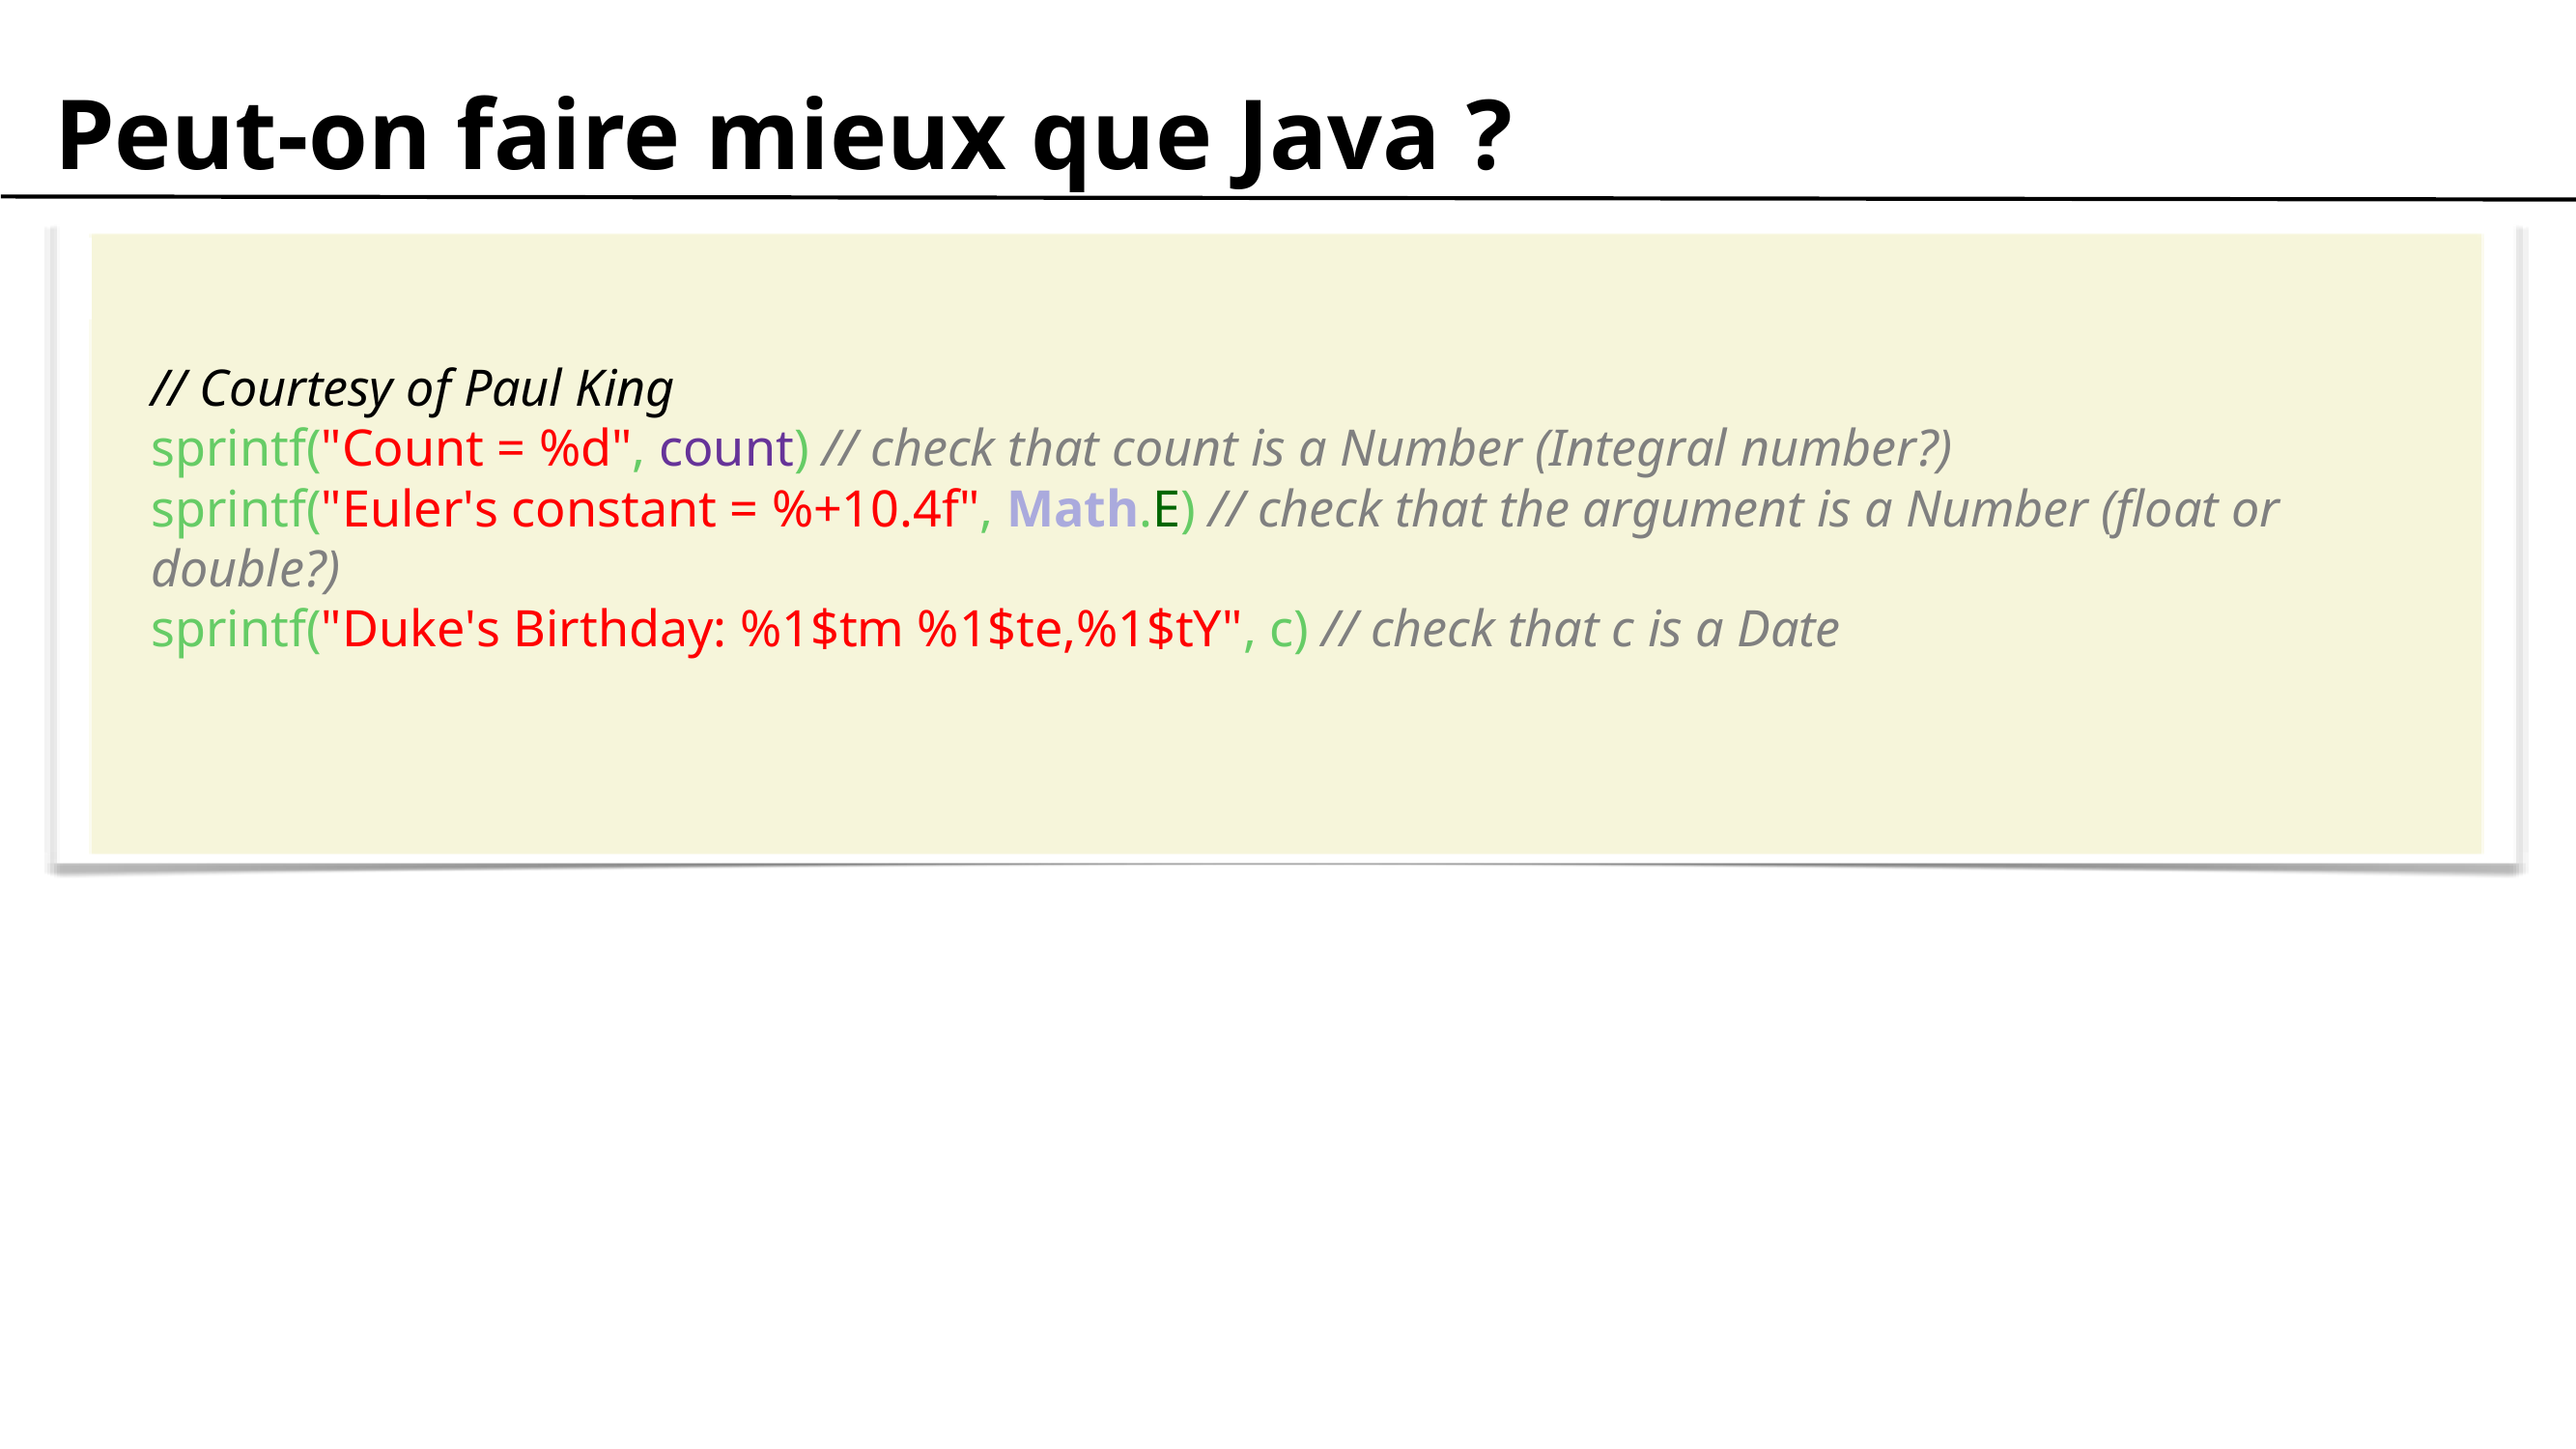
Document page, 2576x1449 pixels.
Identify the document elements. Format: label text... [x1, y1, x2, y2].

text_box // Courtesy of Paul King sprintf("Count = %d", count) // check that count is a Number (Integral number?) sprintf("Euler's constant = %+10.4f", Math.E) // check that the argument is a Number (float or double?) sprintf("Duke's Birthday: %1$tm %1$te,%1$tY", c) // check that c is a Date [136, 348, 2385, 725]
title Peut-on faire mieux que Java ? [45, 12, 2528, 222]
picture [0, 222, 2533, 879]
